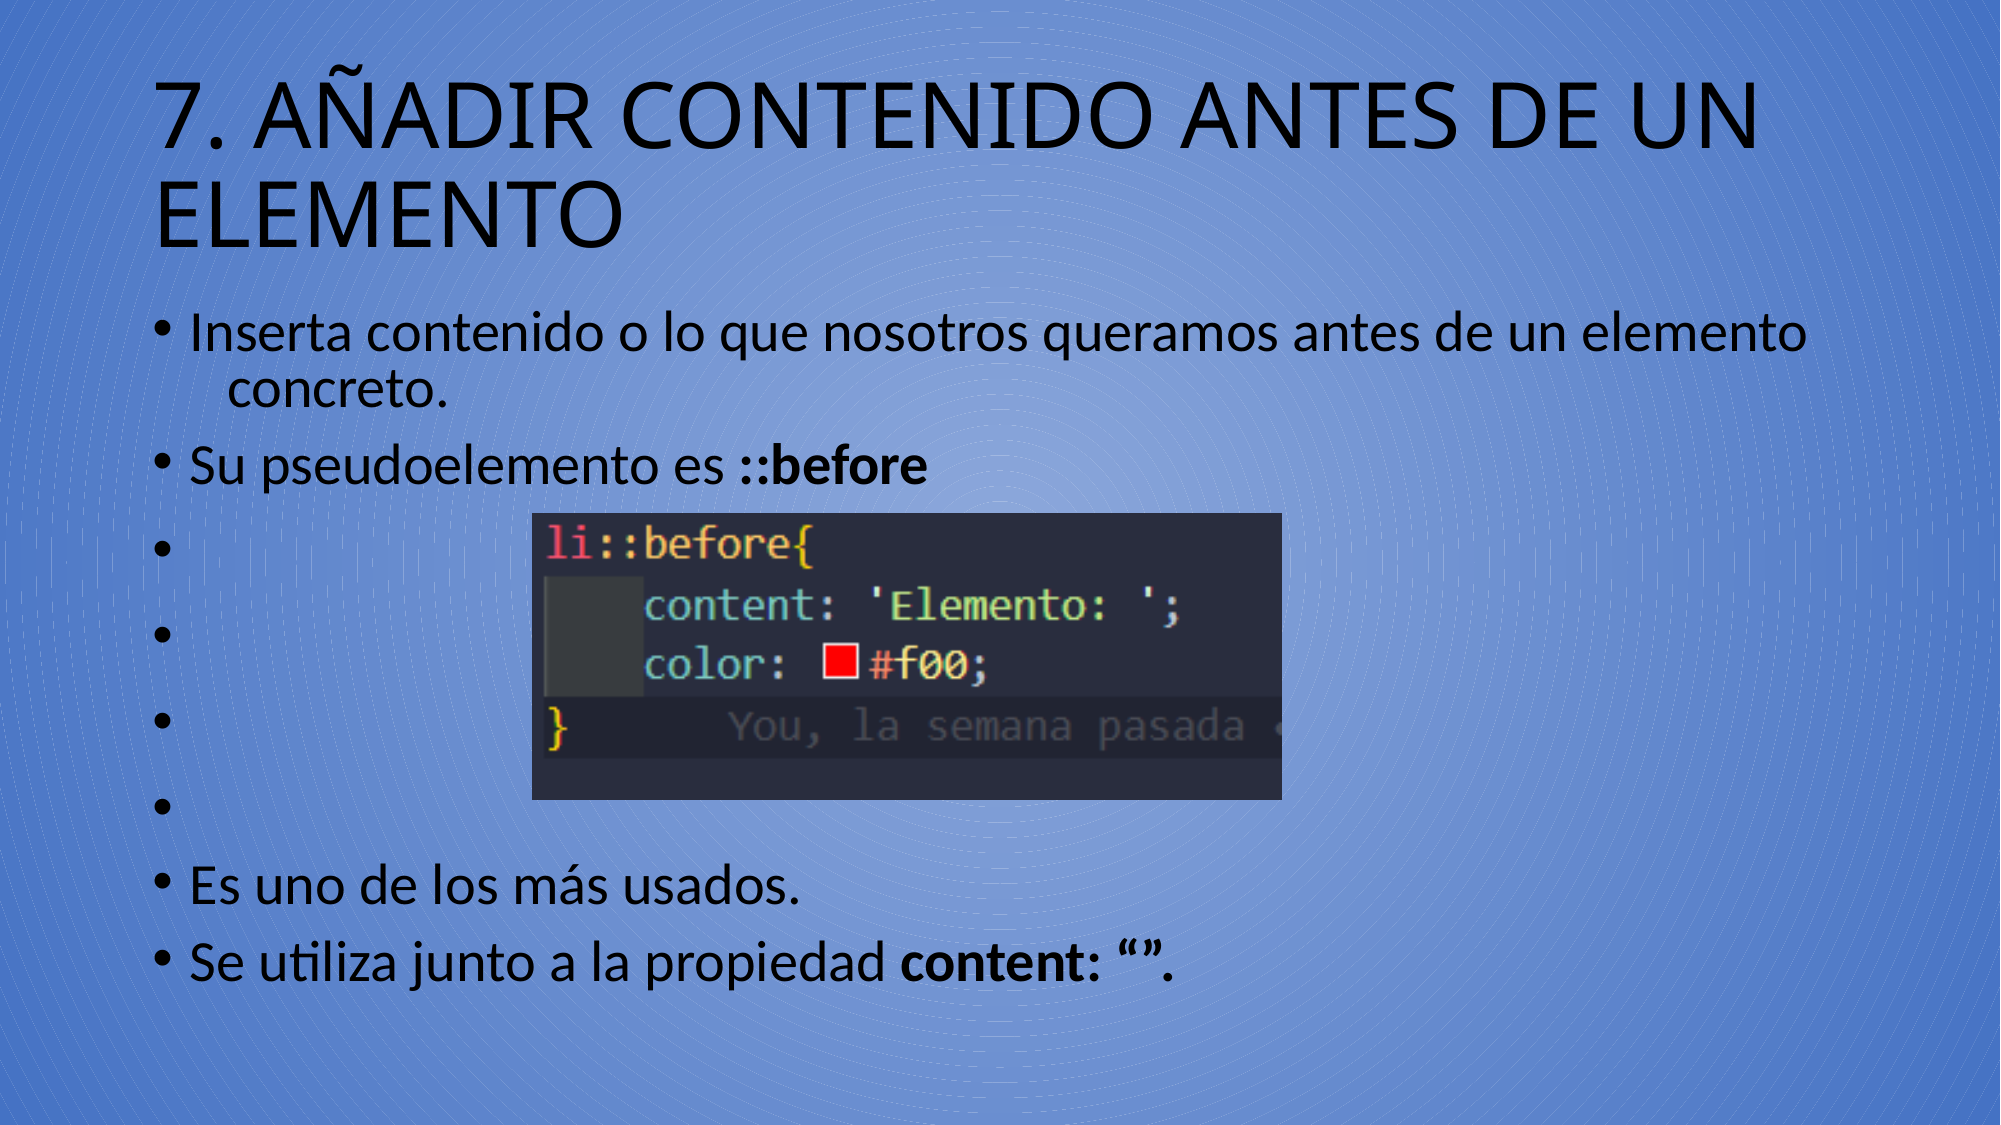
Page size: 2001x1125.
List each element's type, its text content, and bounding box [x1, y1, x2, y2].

picture [532, 513, 1282, 800]
list Inserta contenido o lo que nosotros queramos antes de un elemento concreto. Su pseudoelemento es ::before Es uno de los más usados. Se utiliza junto a la propiedad content: “”. [137, 299, 1863, 1014]
title 7. AÑADIR CONTENIDO ANTES DE UN ELEMENTO [137, 59, 1863, 278]
